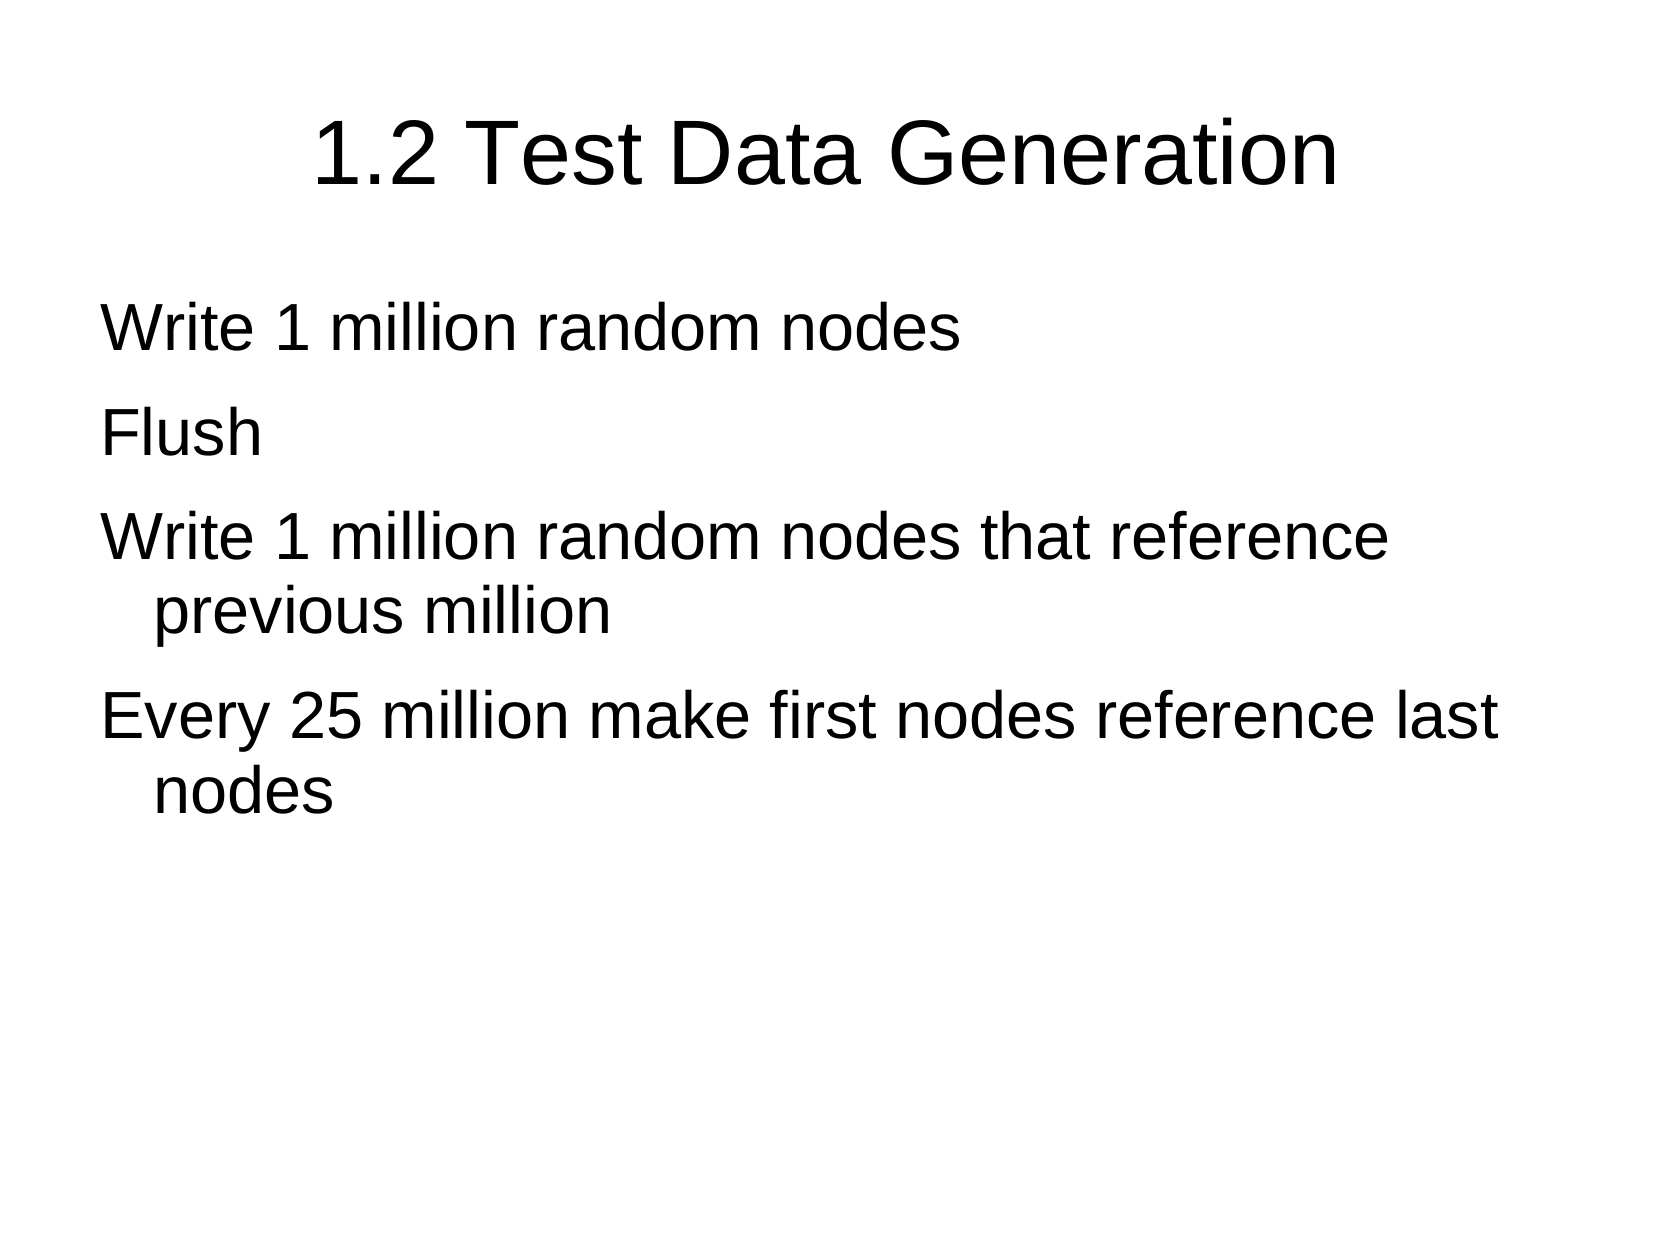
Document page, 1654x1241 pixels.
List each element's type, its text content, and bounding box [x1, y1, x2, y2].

list Write 1 million random nodes Flush Write 1 million random nodes that reference previous million Every 25 million make first nodes reference last nodes [82, 290, 1571, 1094]
title 1.2 Test Data Generation [82, 49, 1571, 257]
